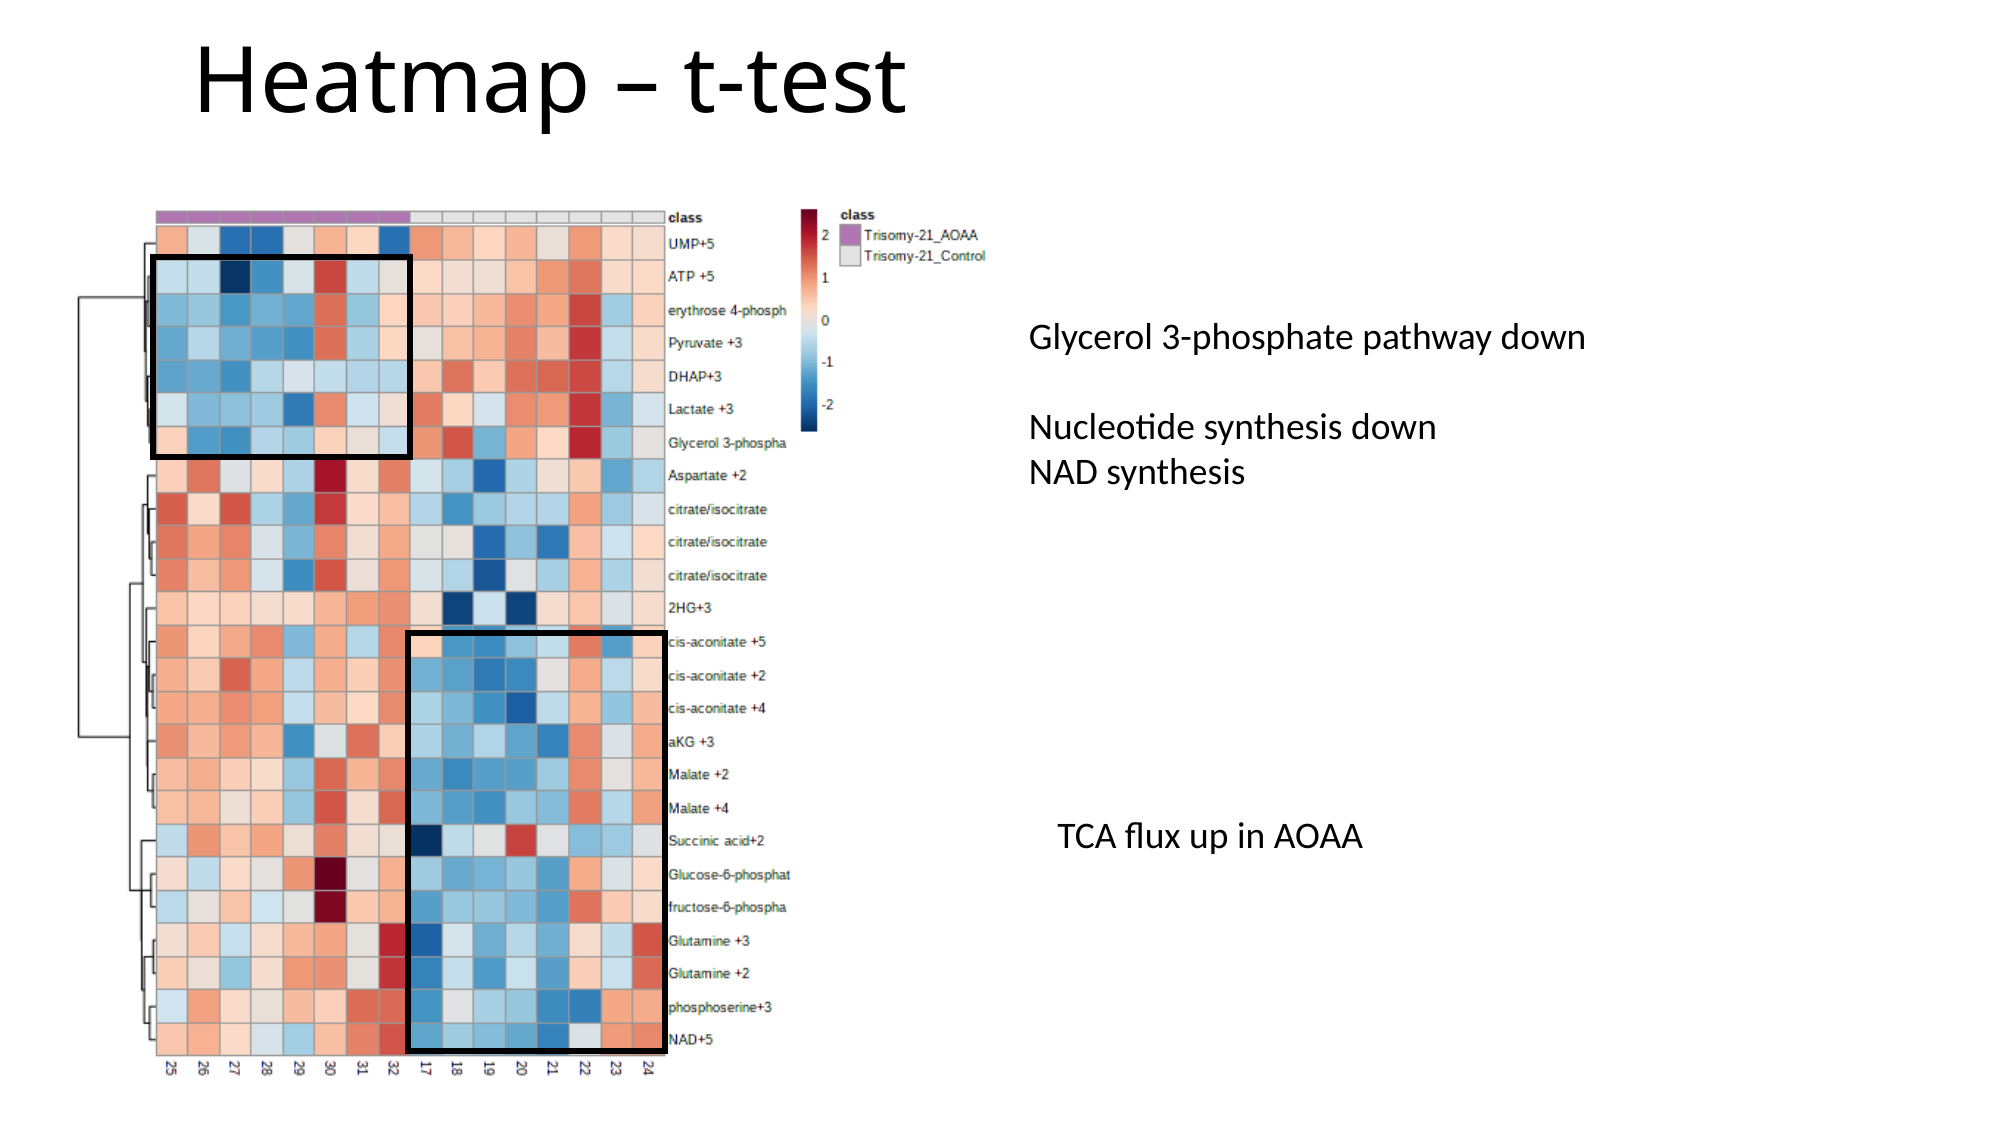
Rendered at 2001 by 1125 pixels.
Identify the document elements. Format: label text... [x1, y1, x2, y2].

text_box TCA flux up in AOAA [1042, 803, 1379, 864]
title Heatmap – t-test [178, 25, 1904, 244]
picture [75, 202, 1003, 1086]
text_box Glycerol 3-phosphate pathway down Nucleotide synthesis down NAD synthesis [1014, 304, 1602, 500]
